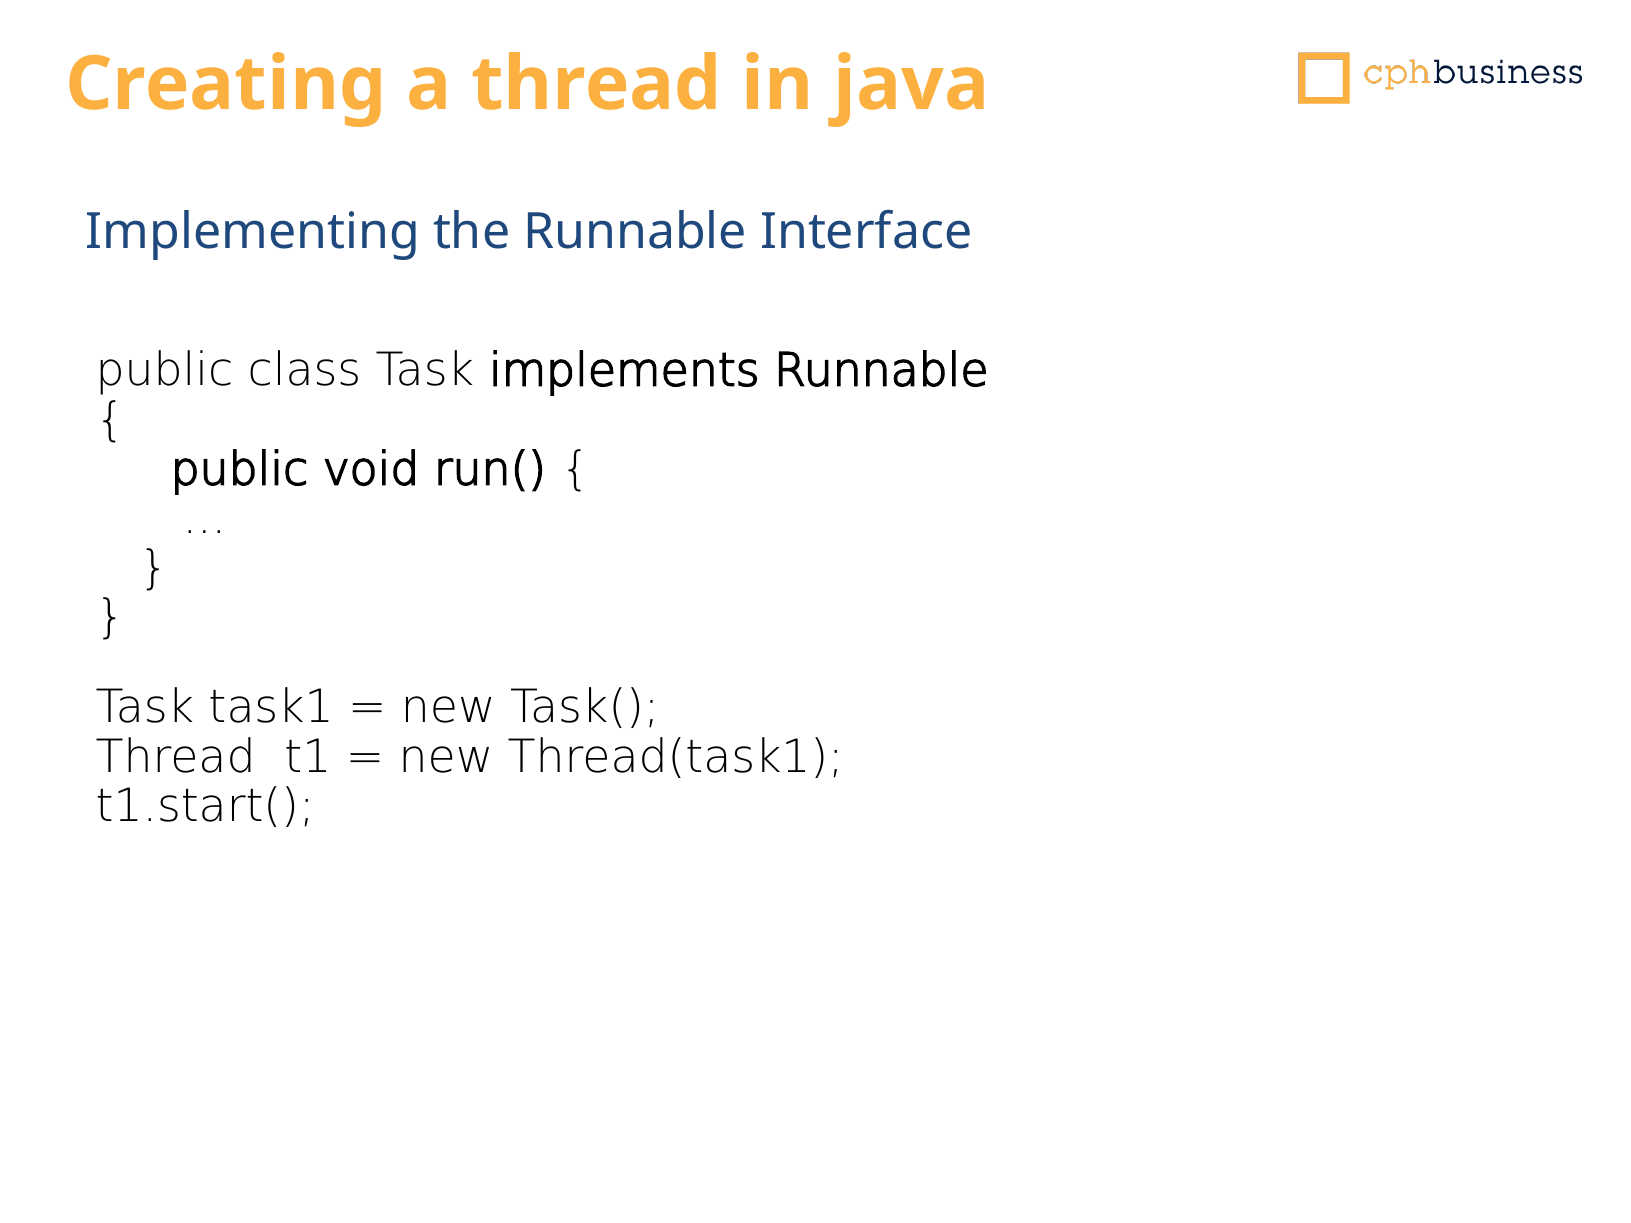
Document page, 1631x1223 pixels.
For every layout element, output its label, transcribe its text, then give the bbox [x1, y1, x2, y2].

picture [1247, 1, 1631, 155]
text_box Creating a thread in java [50, 26, 1317, 150]
text_box Implementing the Runnable Interface [71, 190, 1047, 266]
text_box public class Task implements Runnable { public void run() { ... } } Task task1 = new Task(); Thread t1 = new Thread(task1); t1.start(); [80, 338, 1100, 903]
